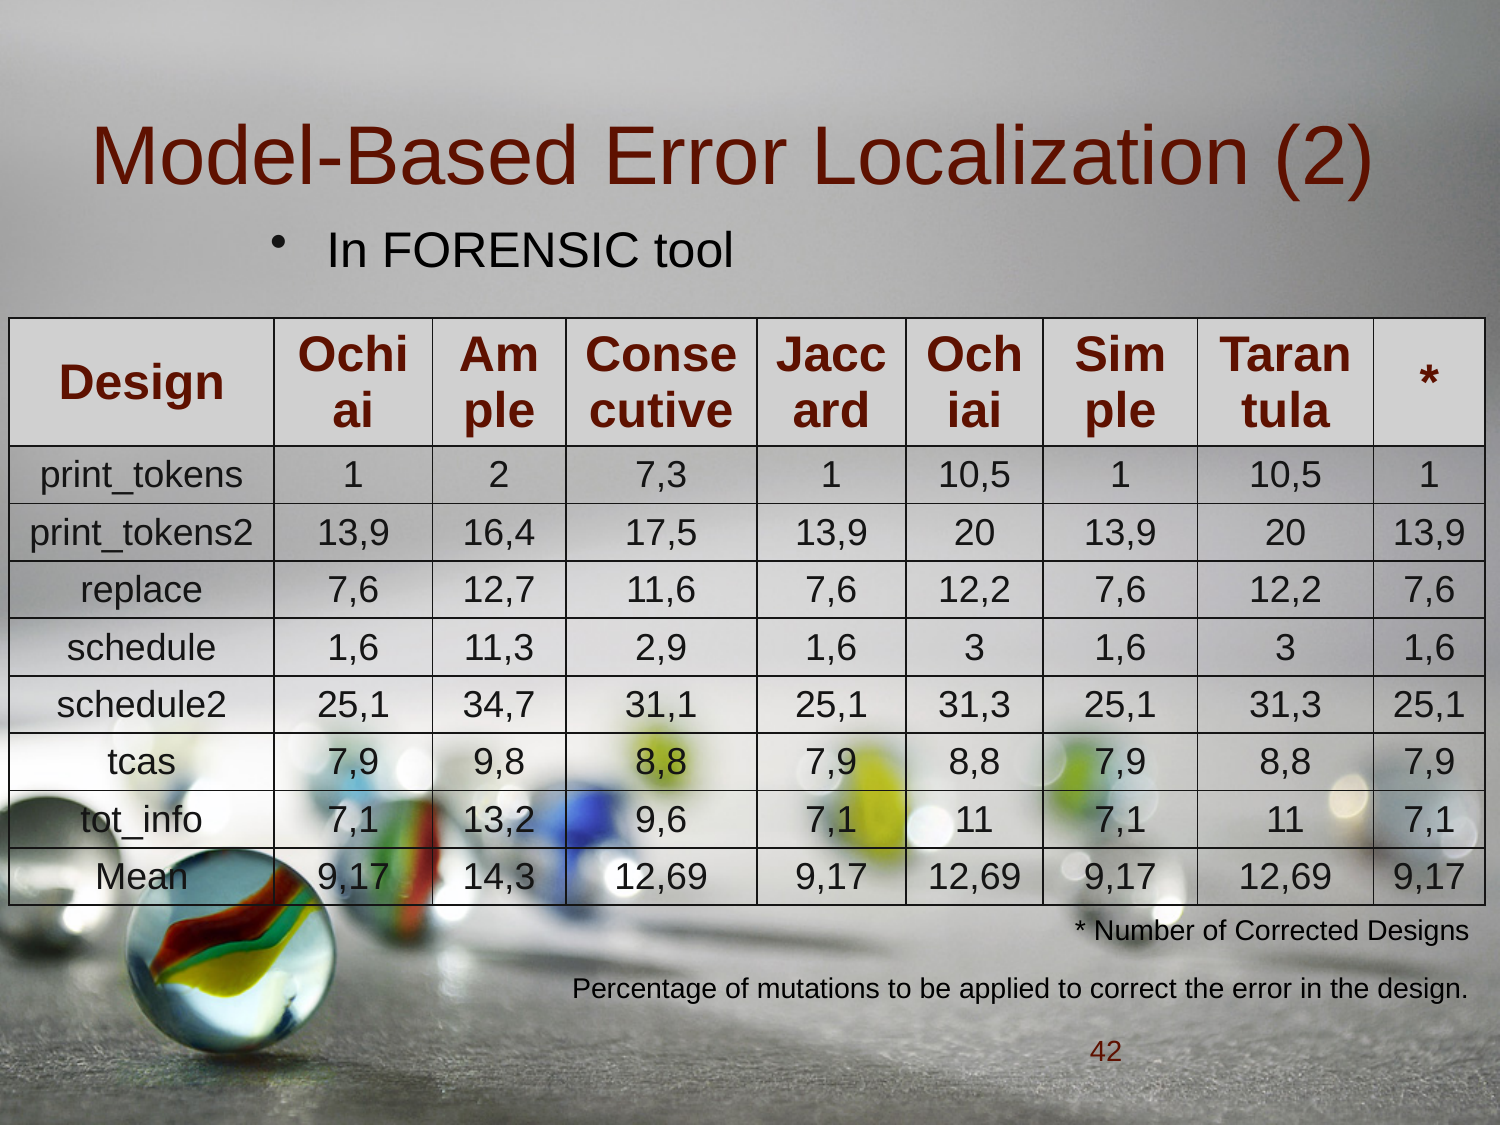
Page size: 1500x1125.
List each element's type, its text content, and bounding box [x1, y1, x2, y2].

table_cell 1 [275, 447, 432, 503]
text_box * Number of Corrected Designs Percentage of mutations to be applied to correct the error in the design. [60, 915, 1471, 1006]
table_cell Mean [10, 849, 273, 904]
table_cell 7,9 [758, 734, 905, 790]
table_cell 11 [907, 791, 1042, 847]
table_cell 25,1 [275, 677, 432, 732]
table_cell 16,4 [433, 504, 565, 560]
table_cell 9,17 [1044, 849, 1197, 904]
table_header Tarantula [1198, 319, 1373, 445]
table_cell 7,9 [1374, 734, 1484, 790]
table_cell 12,69 [567, 849, 756, 904]
table_cell print_tokens [10, 447, 273, 503]
table_cell 31,1 [567, 677, 756, 732]
table_header Consecutive [567, 319, 756, 445]
table_cell 17,5 [567, 504, 756, 560]
table_cell 2,9 [567, 619, 756, 675]
table_cell 1 [1044, 447, 1197, 503]
table_cell 7,1 [1374, 791, 1484, 847]
table_cell schedule2 [10, 677, 273, 732]
table_cell 12,2 [1198, 562, 1373, 617]
table_cell 7,1 [1044, 791, 1197, 847]
table_cell 1,6 [1044, 619, 1197, 675]
table_cell 7,6 [758, 562, 905, 617]
table_cell 12,2 [907, 562, 1042, 617]
table_cell 9,8 [433, 734, 565, 790]
table_cell 1,6 [1374, 619, 1484, 675]
table_cell 12,69 [1198, 849, 1373, 904]
table_cell 9,17 [758, 849, 905, 904]
list In FORENSIC tool [255, 210, 1425, 317]
table_cell 9,17 [1374, 849, 1484, 904]
table_cell 7,1 [275, 791, 432, 847]
table_cell tot_info [10, 791, 273, 847]
table_cell 31,3 [1198, 677, 1373, 732]
table_cell print_tokens2 [10, 504, 273, 560]
table_header Simple [1044, 319, 1197, 445]
table_cell 34,7 [433, 677, 565, 732]
table_cell 7,6 [1044, 562, 1197, 617]
picture [0, 0, 1500, 1125]
table_cell 11 [1198, 791, 1373, 847]
table_cell 2 [433, 447, 565, 503]
table_cell 14,3 [433, 849, 565, 904]
table_cell 1,6 [758, 619, 905, 675]
table_cell 12,69 [907, 849, 1042, 904]
table_cell replace [10, 562, 273, 617]
table_header Ochiai [907, 319, 1042, 445]
table_cell 3 [1198, 619, 1373, 675]
table_cell 25,1 [1044, 677, 1197, 732]
table_cell tcas [10, 734, 273, 790]
table_cell 7,9 [1044, 734, 1197, 790]
table_cell 9,6 [567, 791, 756, 847]
table_cell 13,9 [758, 504, 905, 560]
table_cell 3 [907, 619, 1042, 675]
table_header Ample [433, 319, 565, 445]
table_cell 20 [907, 504, 1042, 560]
table_cell 13,9 [1044, 504, 1197, 560]
table_cell 8,8 [1198, 734, 1373, 790]
table_cell 8,8 [907, 734, 1042, 790]
table_cell 1 [758, 447, 905, 503]
title Model-Based Error Localization (2) [75, 57, 1425, 245]
table_cell 25,1 [1374, 677, 1484, 732]
table_cell 1 [1374, 447, 1484, 503]
table_cell 10,5 [907, 447, 1042, 503]
table_cell schedule [10, 619, 273, 675]
table_cell 20 [1198, 504, 1373, 560]
table_cell 25,1 [758, 677, 905, 732]
table_cell 7,6 [275, 562, 432, 617]
table_cell 7,1 [758, 791, 905, 847]
table_cell 11,3 [433, 619, 565, 675]
table_cell 10,5 [1198, 447, 1373, 503]
table_cell 1,6 [275, 619, 432, 675]
table_header Design [10, 319, 273, 445]
table_cell 12,7 [433, 562, 565, 617]
table_cell 31,3 [907, 677, 1042, 732]
table_header * [1374, 319, 1484, 445]
table_cell 7,3 [567, 447, 756, 503]
table_cell 7,9 [275, 734, 432, 790]
table_cell 13,9 [1374, 504, 1484, 560]
table_cell 7,6 [1374, 562, 1484, 617]
table_cell 13,9 [275, 504, 432, 560]
table_header Jaccard [758, 319, 905, 445]
table_header Ochiai [275, 319, 432, 445]
table_cell 8,8 [567, 734, 756, 790]
table_cell 11,6 [567, 562, 756, 617]
table_cell 9,17 [275, 849, 432, 904]
table_cell 13,2 [433, 791, 565, 847]
